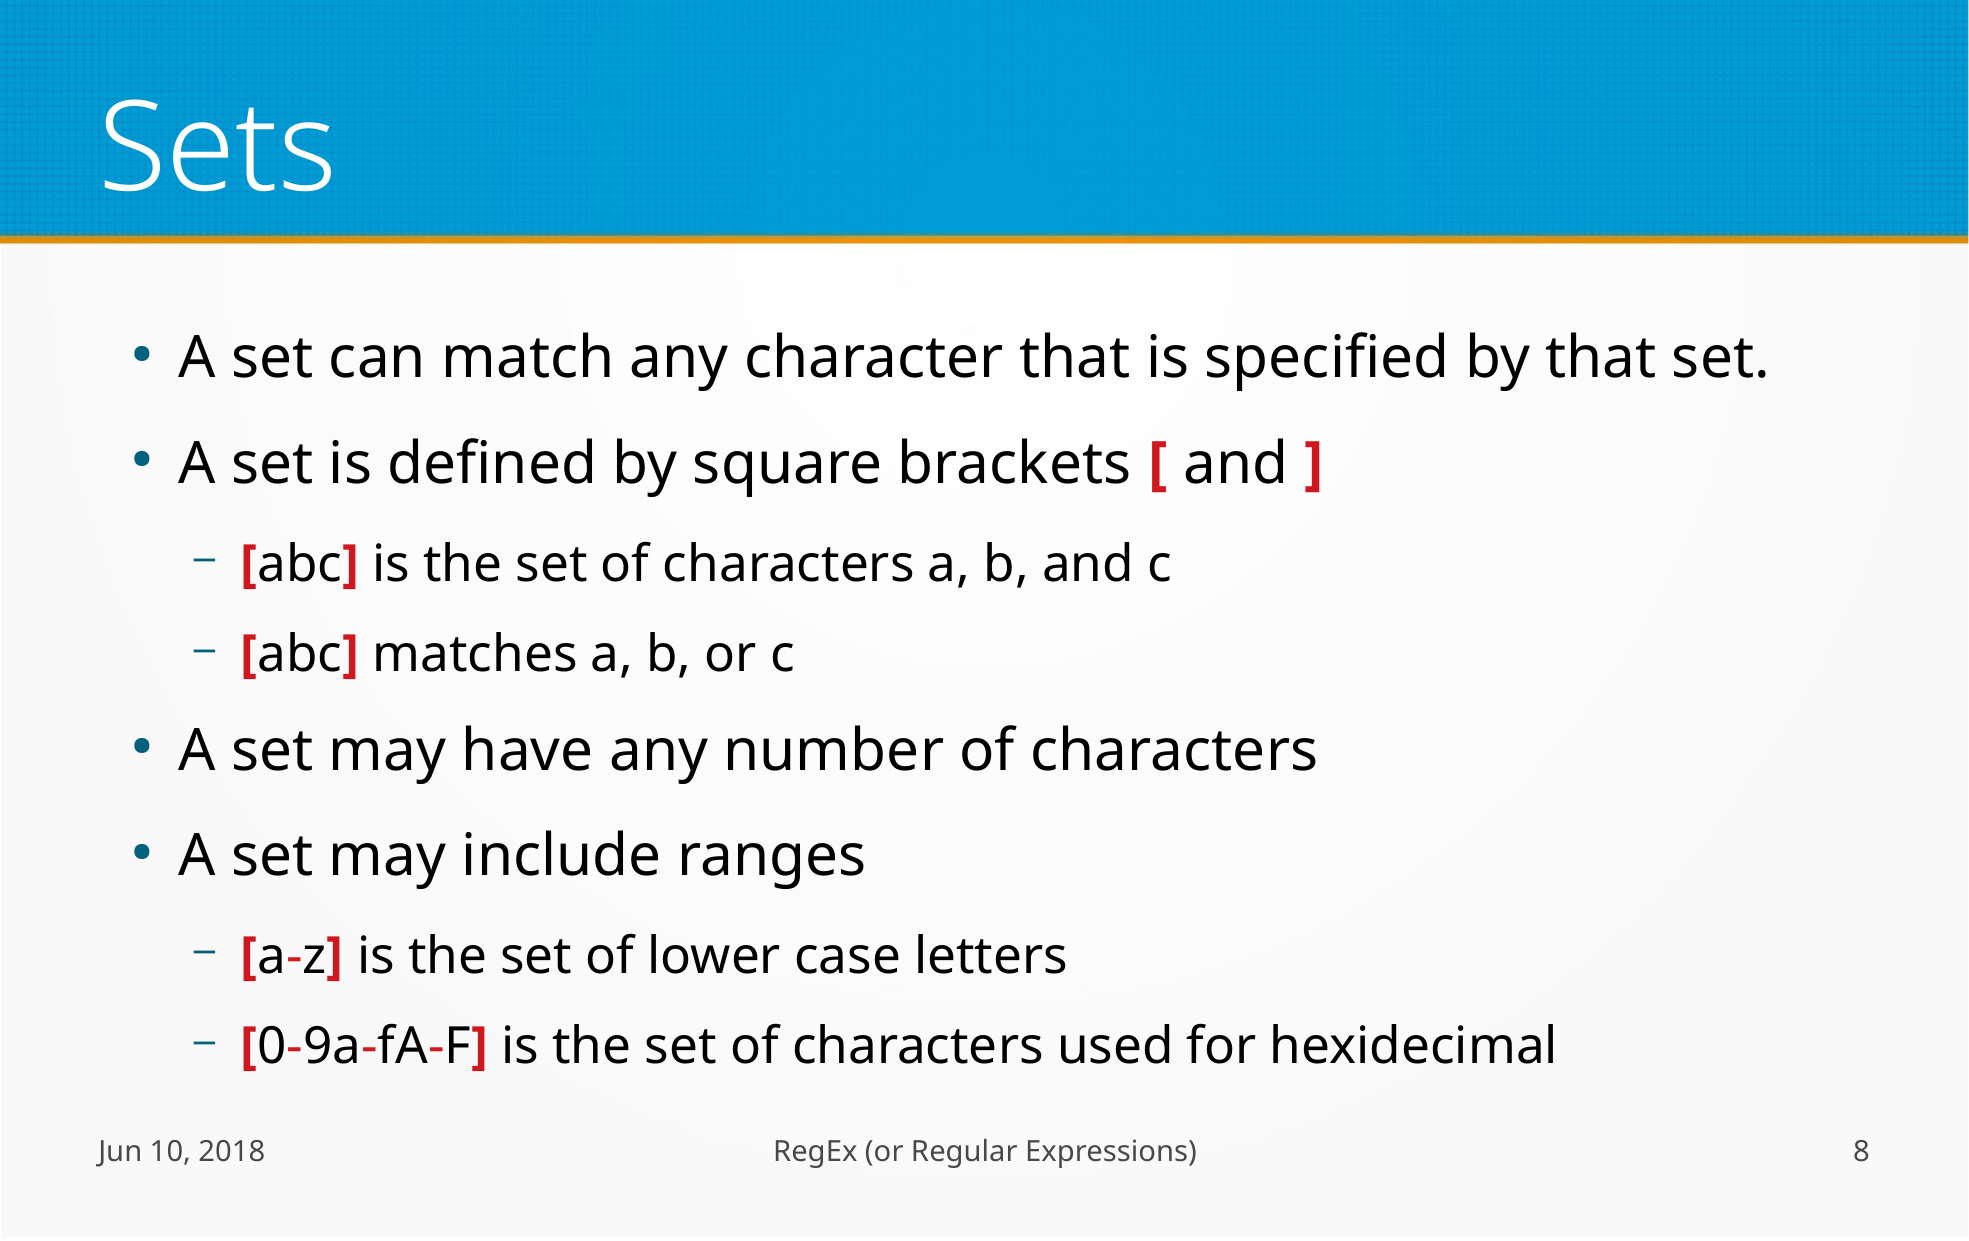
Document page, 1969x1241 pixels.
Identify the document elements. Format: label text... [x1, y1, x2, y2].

title Sets [98, 19, 1870, 227]
list A set can match any character that is specified by that set. A set is defined by square brackets [ and ] [abc] is the set of characters a, b, and c [abc] matches a, b, or c A set may have any number of characters A set may include ranges [a-z] is the set of lower case letters [0-9a-fA-F] is the set of characters used for hexidecimal [115, 315, 1878, 1081]
picture [0, 233, 1969, 1241]
